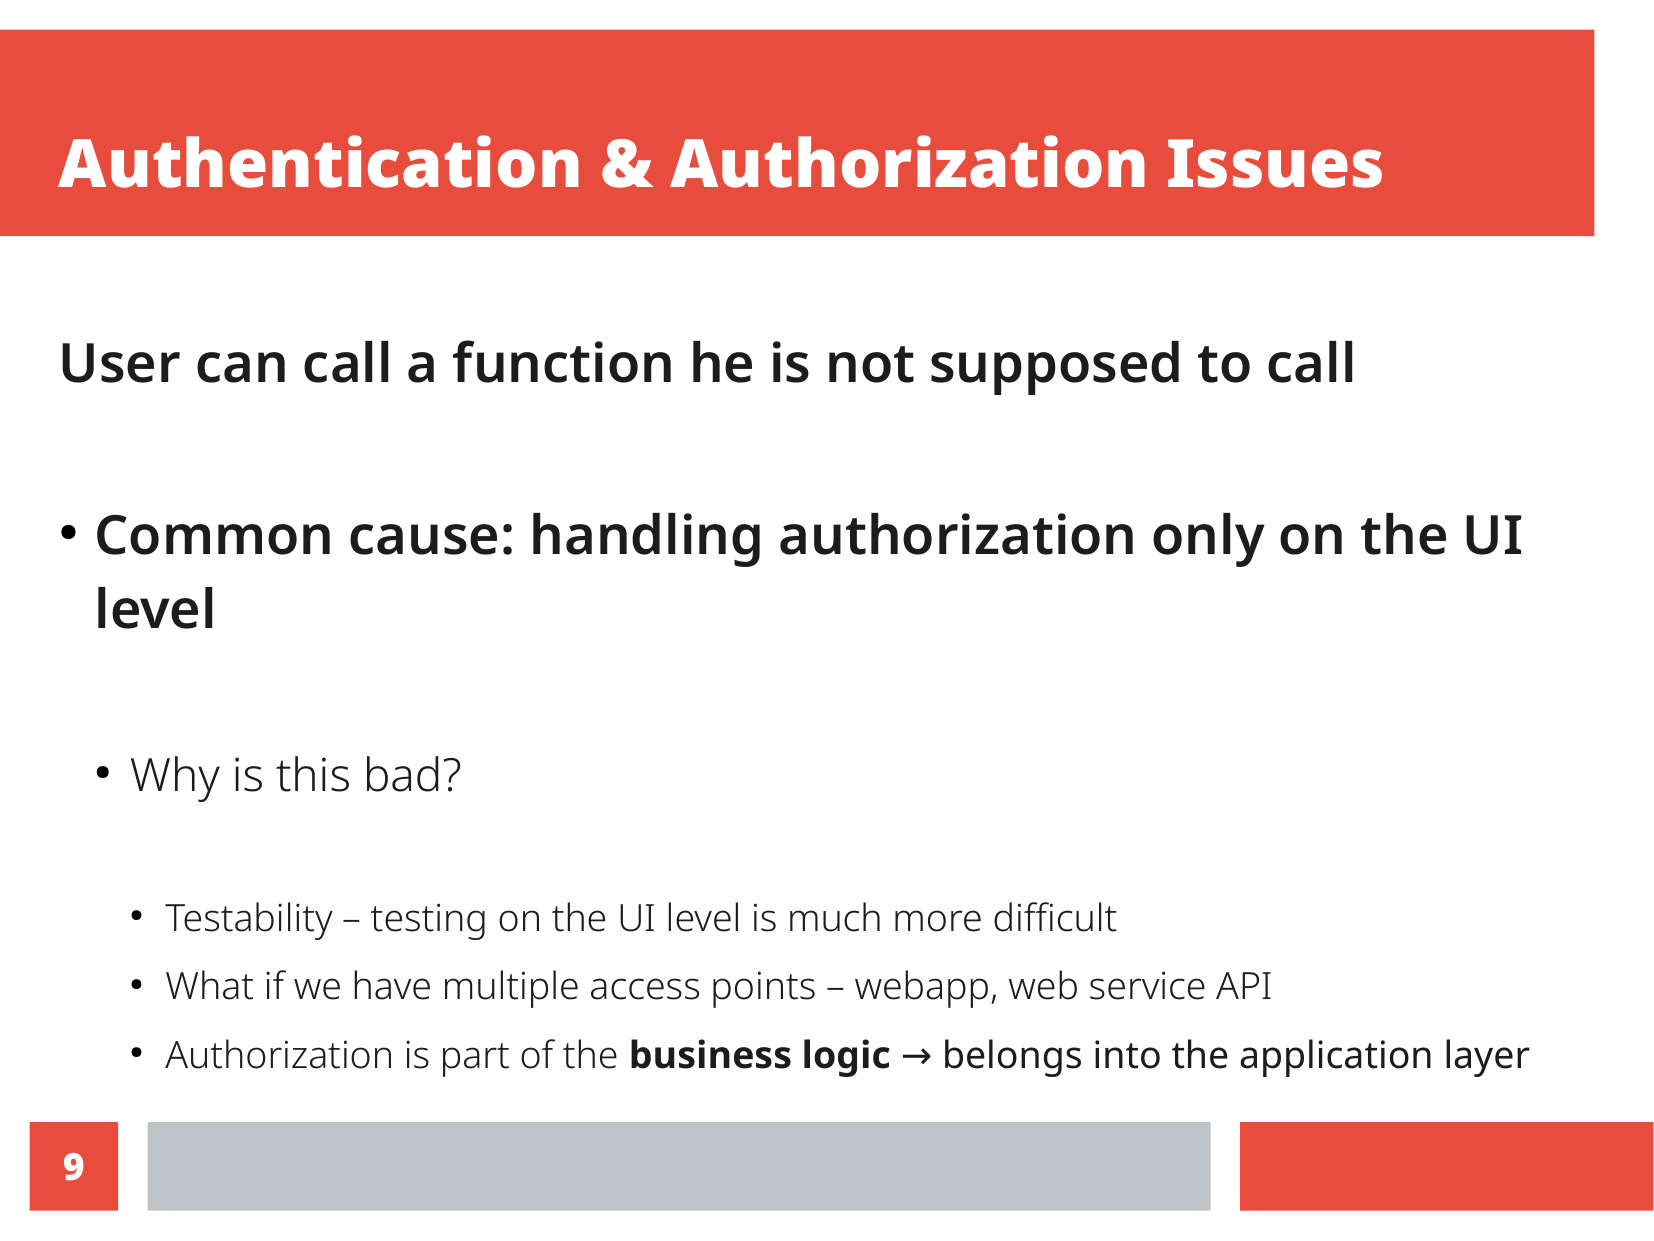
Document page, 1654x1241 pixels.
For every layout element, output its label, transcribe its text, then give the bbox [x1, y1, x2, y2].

title Authentication & Authorization Issues [59, 59, 1595, 207]
list User can call a function he is not supposed to call Common cause: handling authorization only on the UI level Why is this bad? Testability – testing on the UI level is much more difficult What if we have multiple access points – webapp, web service API Authorization is part of the business logic → belongs into the application layer [59, 324, 1565, 1093]
